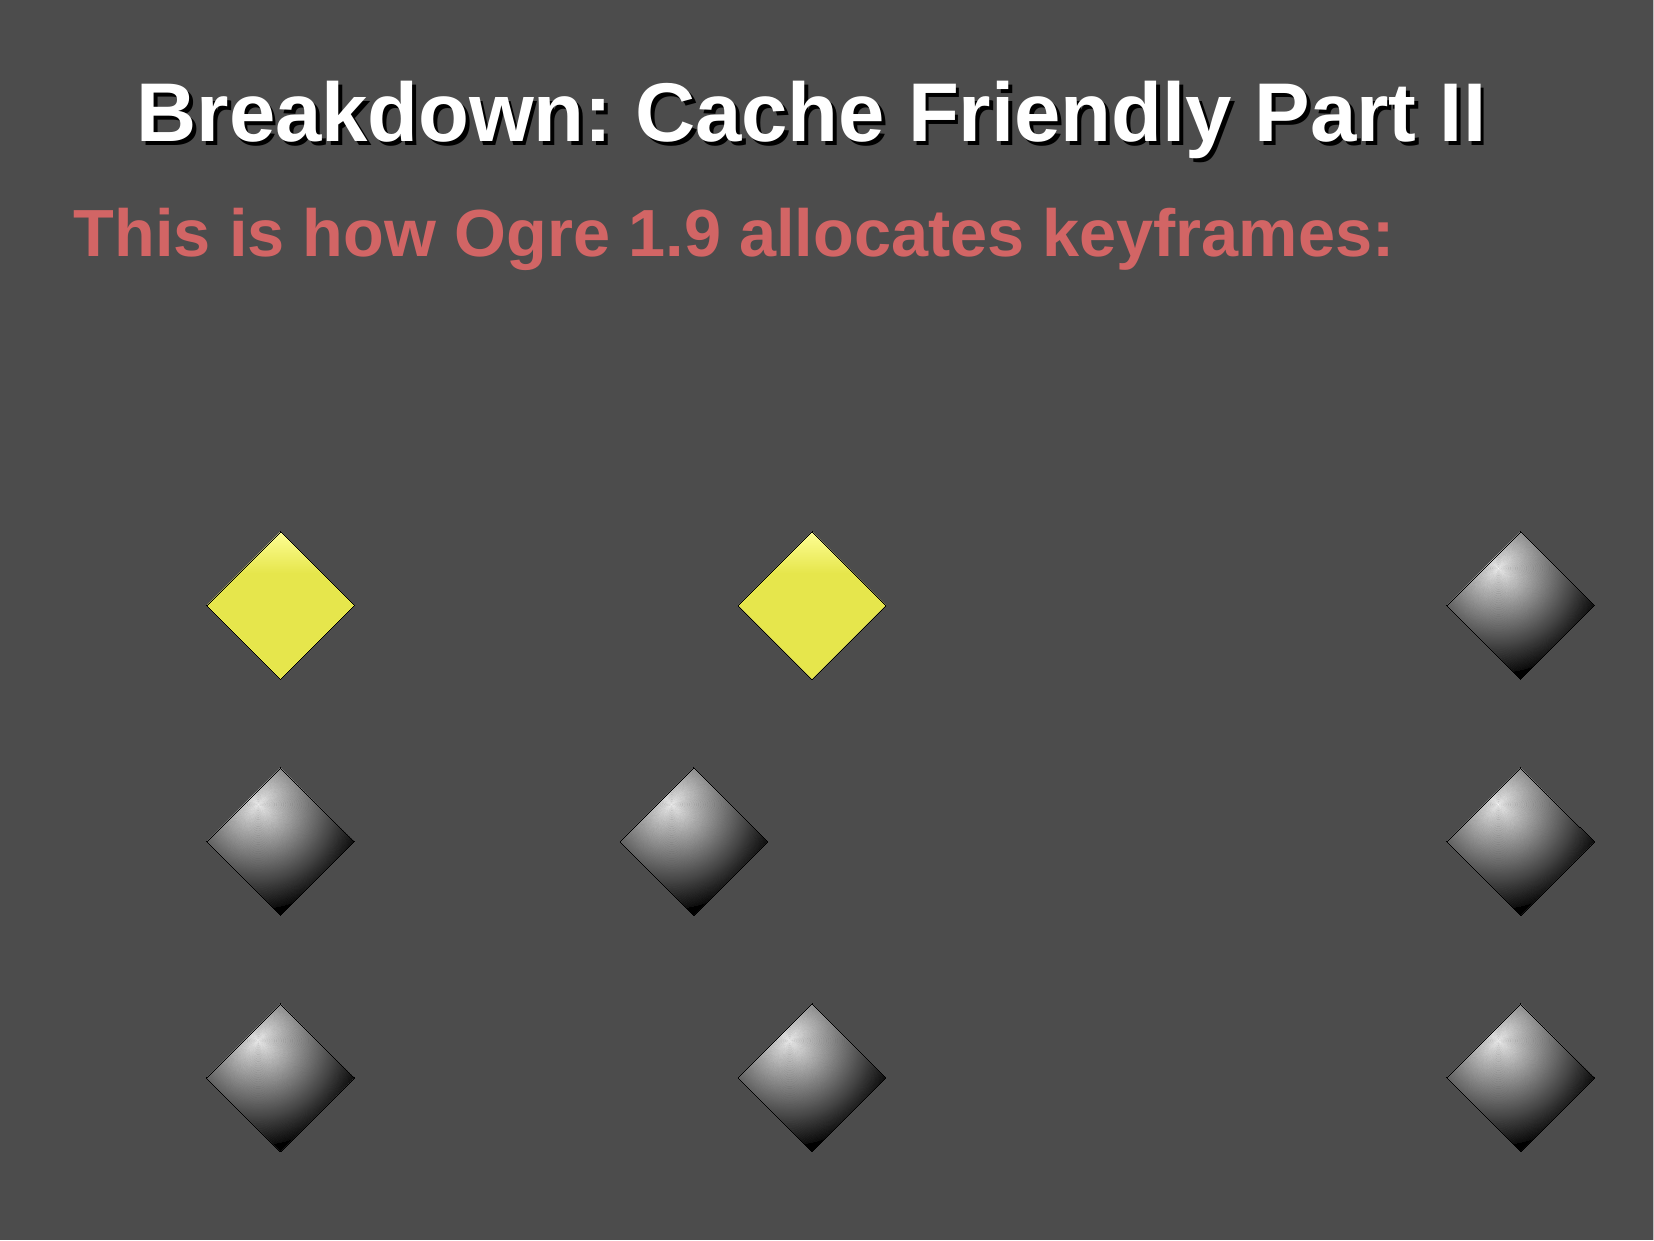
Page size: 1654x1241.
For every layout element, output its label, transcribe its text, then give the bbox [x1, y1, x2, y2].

text_box [620, 767, 768, 916]
text_box Breakdown: Cache Friendly Part II [88, 59, 1536, 168]
text_box [738, 1003, 886, 1152]
text_box [738, 531, 886, 680]
text_box [206, 767, 355, 916]
text_box [1446, 767, 1595, 916]
text_box This is how Ogre 1.9 allocates keyframes: [59, 188, 1565, 279]
text_box [1446, 1003, 1595, 1152]
text_box [206, 1003, 355, 1152]
text_box [1446, 531, 1595, 680]
text_box [206, 531, 355, 680]
